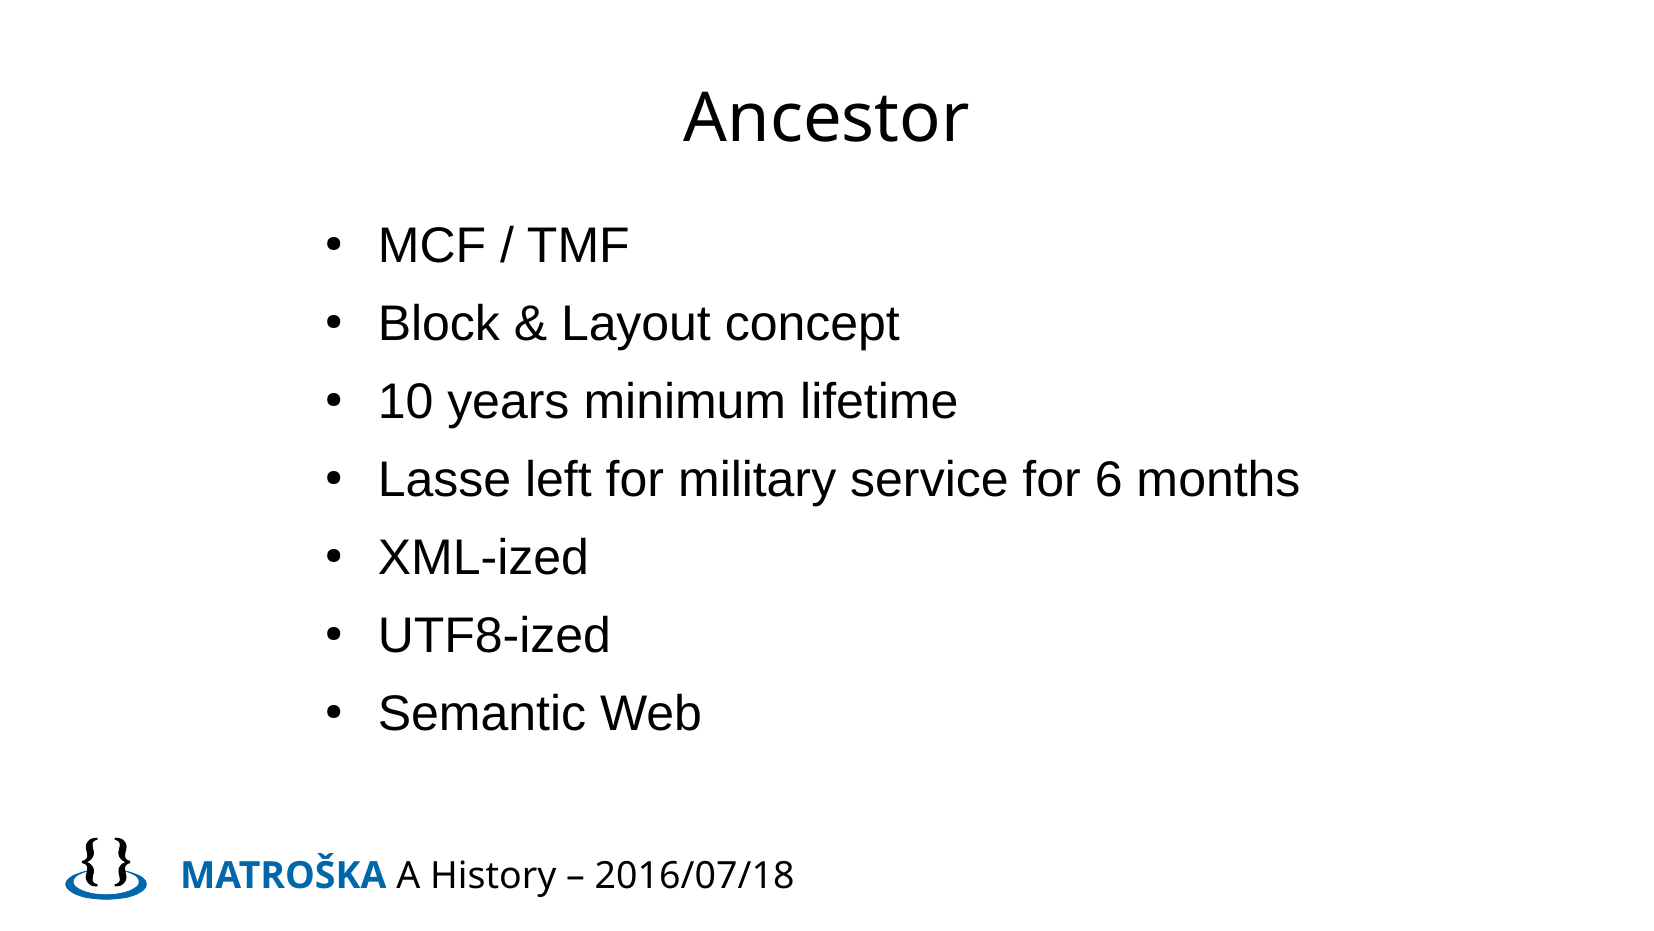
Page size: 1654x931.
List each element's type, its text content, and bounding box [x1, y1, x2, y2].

title Ancestor [82, 37, 1571, 193]
picture [65, 827, 147, 910]
list MCF / TMF Block & Layout concept 10 years minimum lifetime Lasse left for military service for 6 months XML-ized UTF8-ized Semantic Web [307, 217, 1571, 758]
text_box MATROŠKA A History – 2016/07/18 [165, 841, 892, 902]
